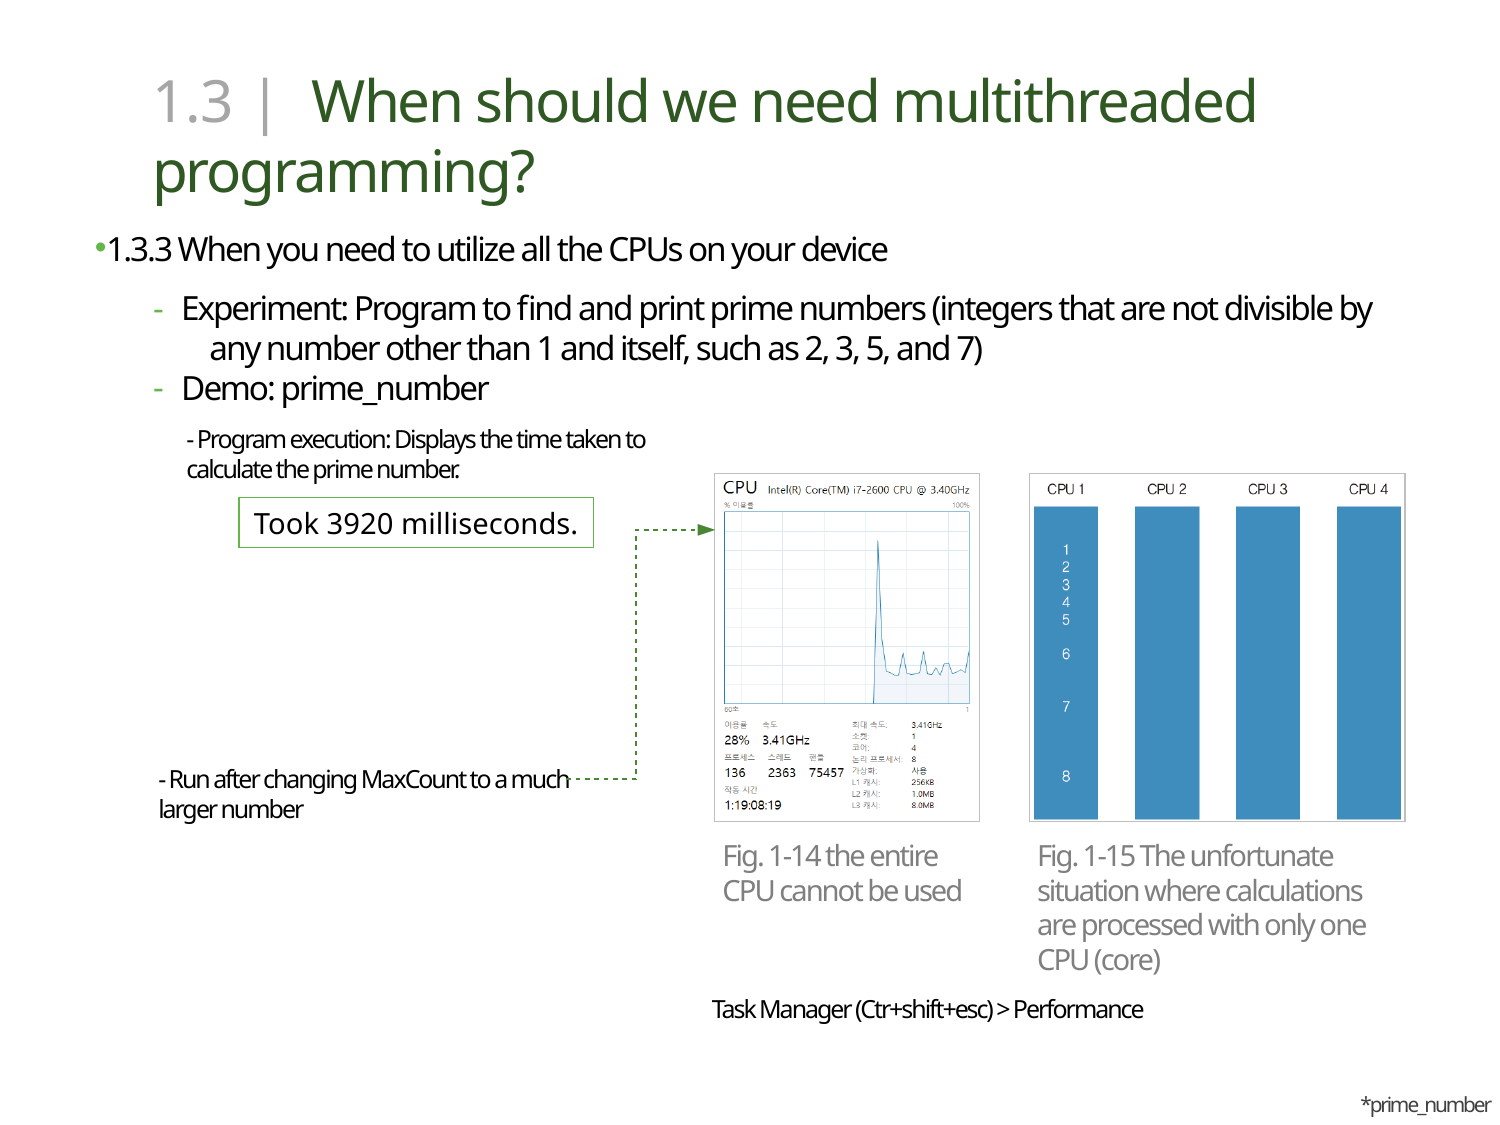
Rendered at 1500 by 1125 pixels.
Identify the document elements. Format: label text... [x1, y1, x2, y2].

text_box 1.3 | When should we need multithreaded programming? [137, 55, 1500, 213]
text_box Fig. 1-15 The unfortunate situation where calculations are processed with only one CPU (core) [1022, 829, 1397, 986]
text_box Task Manager (Ctr+shift+esc) > Performance [696, 985, 1261, 1032]
text_box 1.3.3 When you need to utilize all the CPUs on your device [79, 200, 1421, 271]
picture [1030, 474, 1405, 821]
text_box Took 3920 milliseconds. [239, 497, 594, 548]
text_box - Run after changing MaxCount to a much larger number [143, 756, 635, 833]
text_box - Program execution: Displays the time taken to calculate the prime number. [171, 416, 727, 492]
text_box Fig. 1-14 the entire CPU cannot be used [707, 829, 979, 916]
picture [715, 474, 979, 821]
text_box *prime_number [1345, 1084, 1496, 1125]
text_box Experiment: Program to find and print prime numbers (integers that are not divisible by any number other than 1 and itself, such as 2, 3, 5, and 7) Demo: prime_number [138, 279, 1421, 417]
